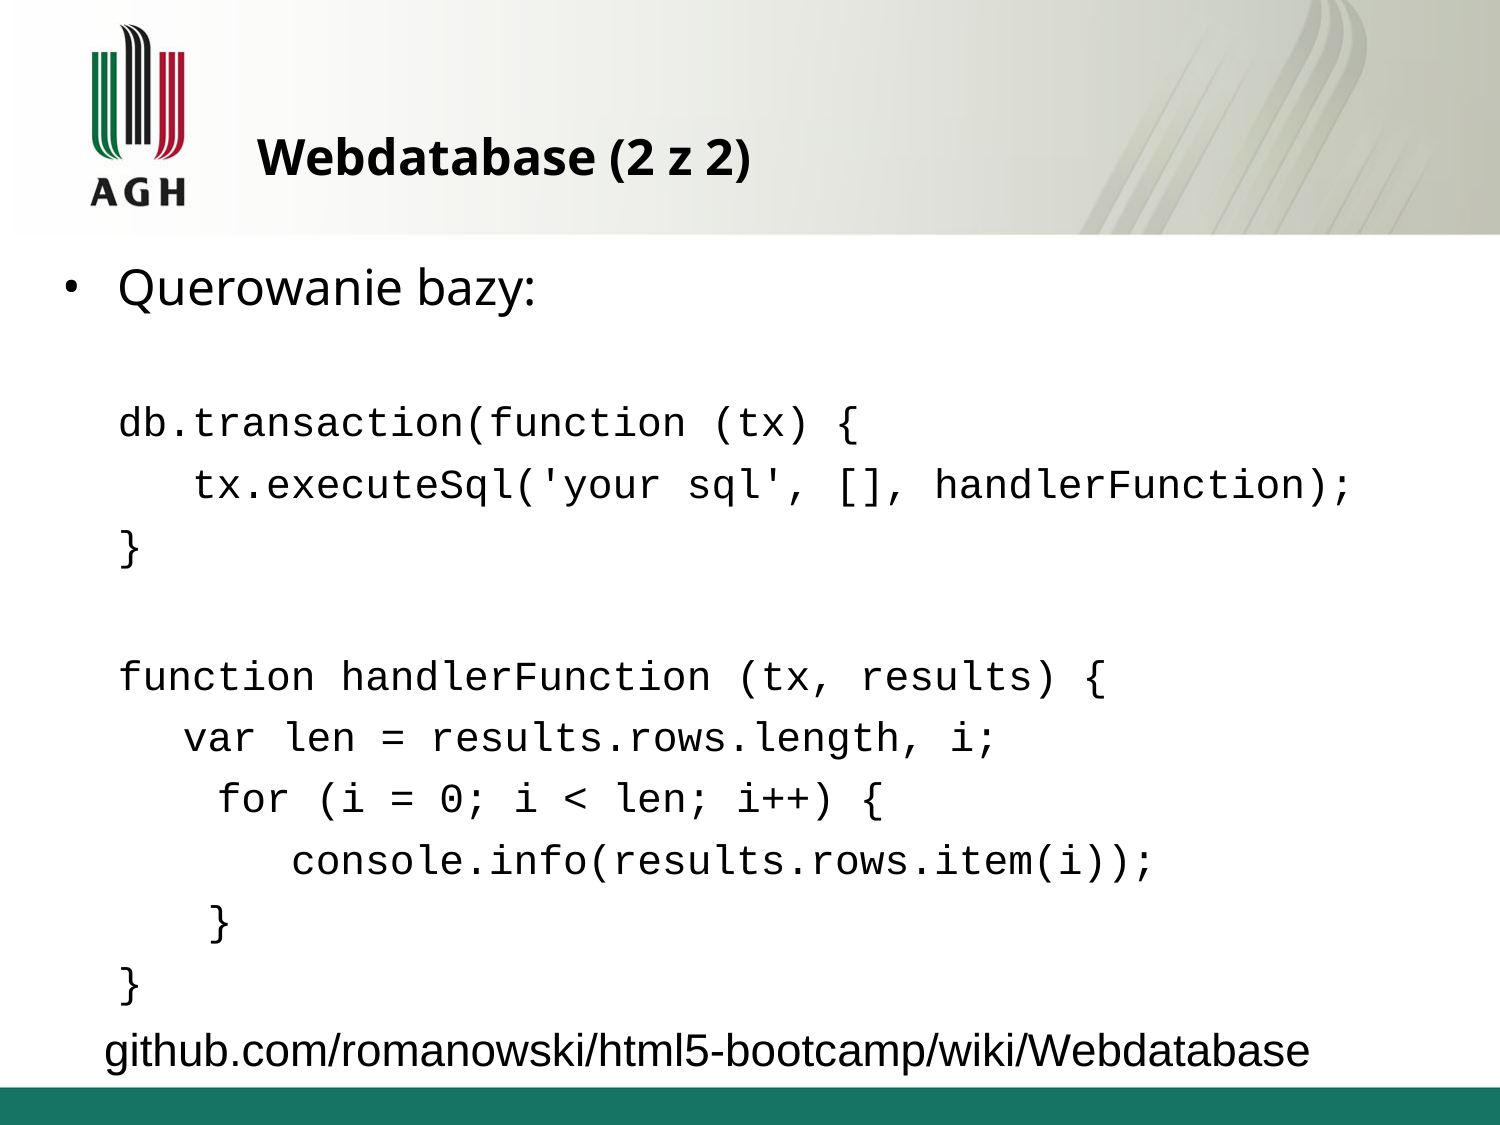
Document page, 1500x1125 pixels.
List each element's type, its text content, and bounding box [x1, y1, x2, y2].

picture [0, 0, 1500, 1125]
title Webdatabase (2 z 2) [242, 78, 1425, 233]
list Querowanie bazy: db.transaction(function (tx) { tx.executeSql('your sql', [], handlerFunction); } function handlerFunction (tx, results) { var len = results.rows.length, i; for (i = 0; i < len; i++) { console.info(results.rows.item(i)); } } [47, 248, 1425, 1010]
text_box github.com/romanowski/html5-bootcamp/wiki/Webdatabase [89, 1013, 1500, 1084]
